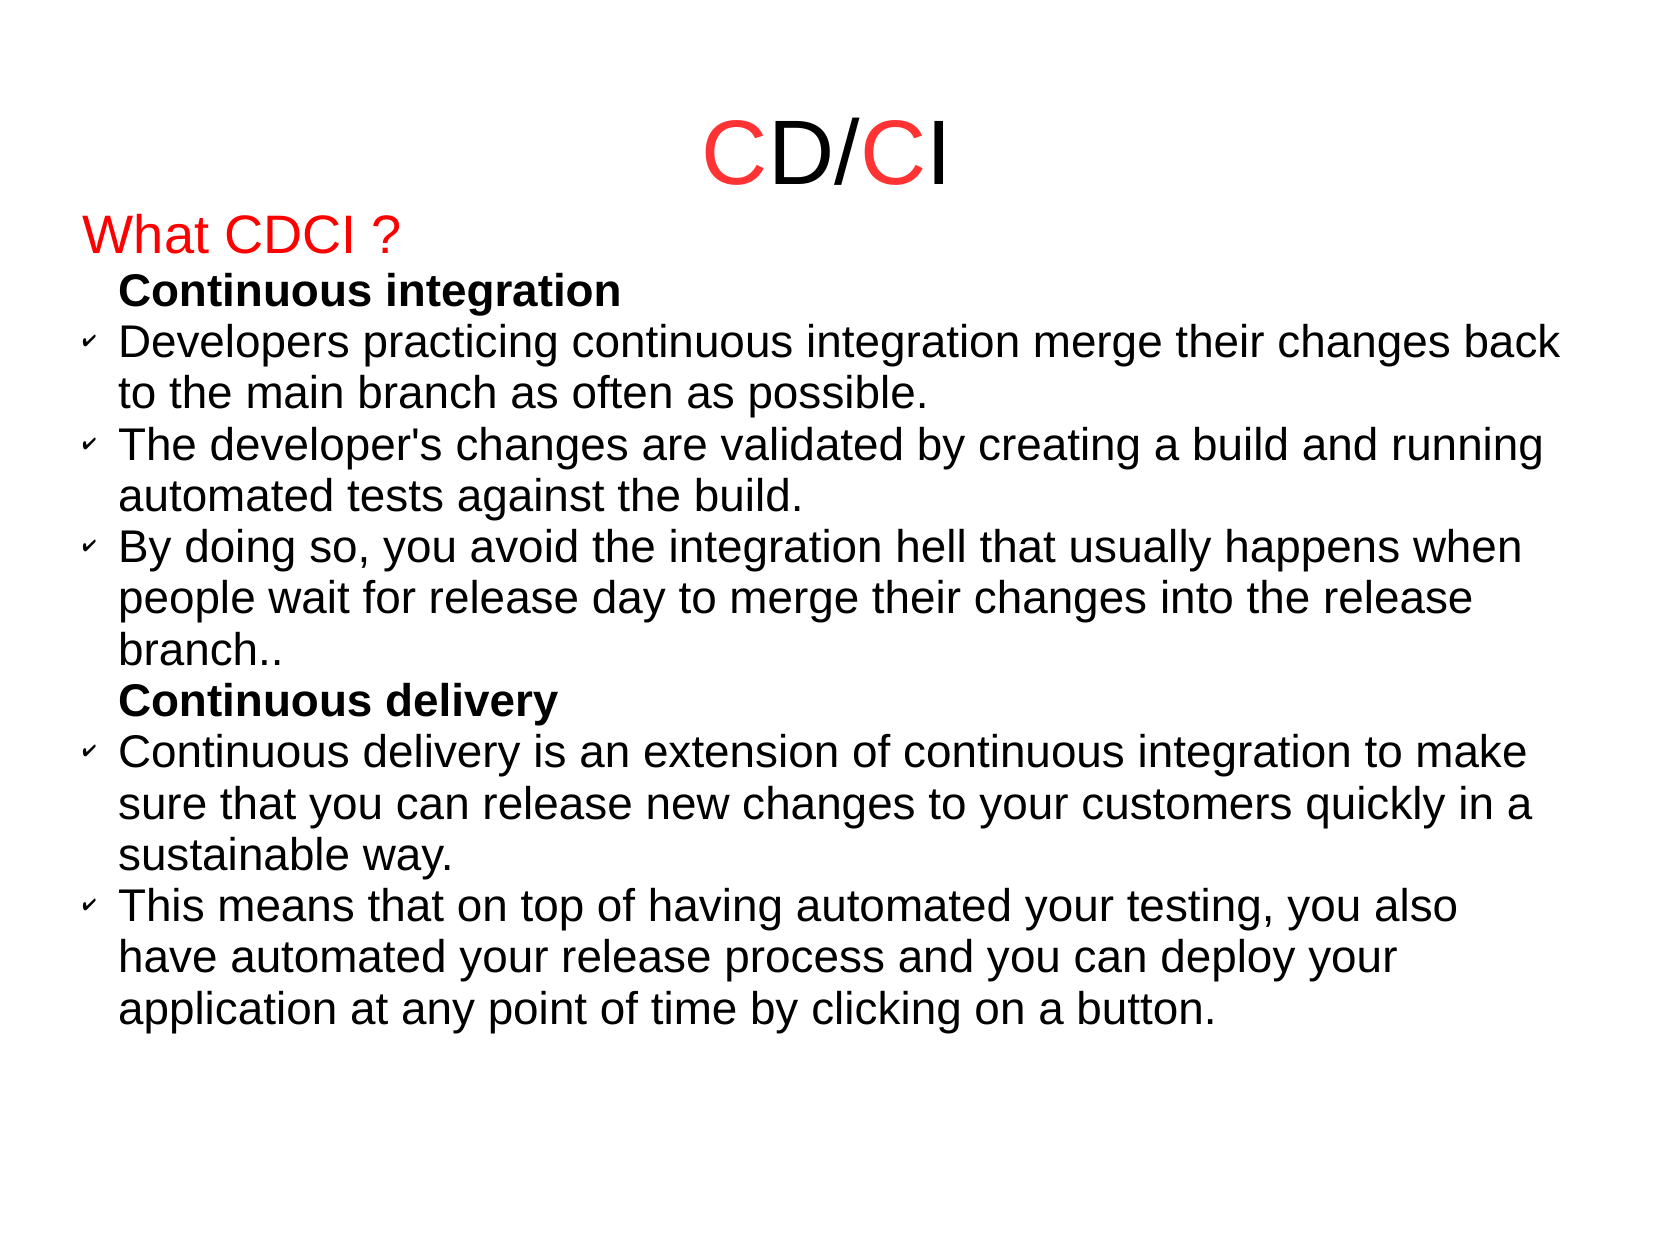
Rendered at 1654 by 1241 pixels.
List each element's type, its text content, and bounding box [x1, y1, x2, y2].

subtitle What CDCI ? Continuous integration Developers practicing continuous integration merge their changes back to the main branch as often as possible. The developer's changes are validated by creating a build and running automated tests against the build. By doing so, you avoid the integration hell that usually happens when people wait for release day to merge their changes into the release branch.. Continuous delivery Continuous delivery is an extension of continuous integration to make sure that you can release new changes to your customers quickly in a sustainable way. This means that on top of having automated your testing, you also have automated your release process and you can deploy your application at any point of time by clicking on a button. [82, 143, 1571, 1086]
title CD/CI [82, 49, 1571, 143]
